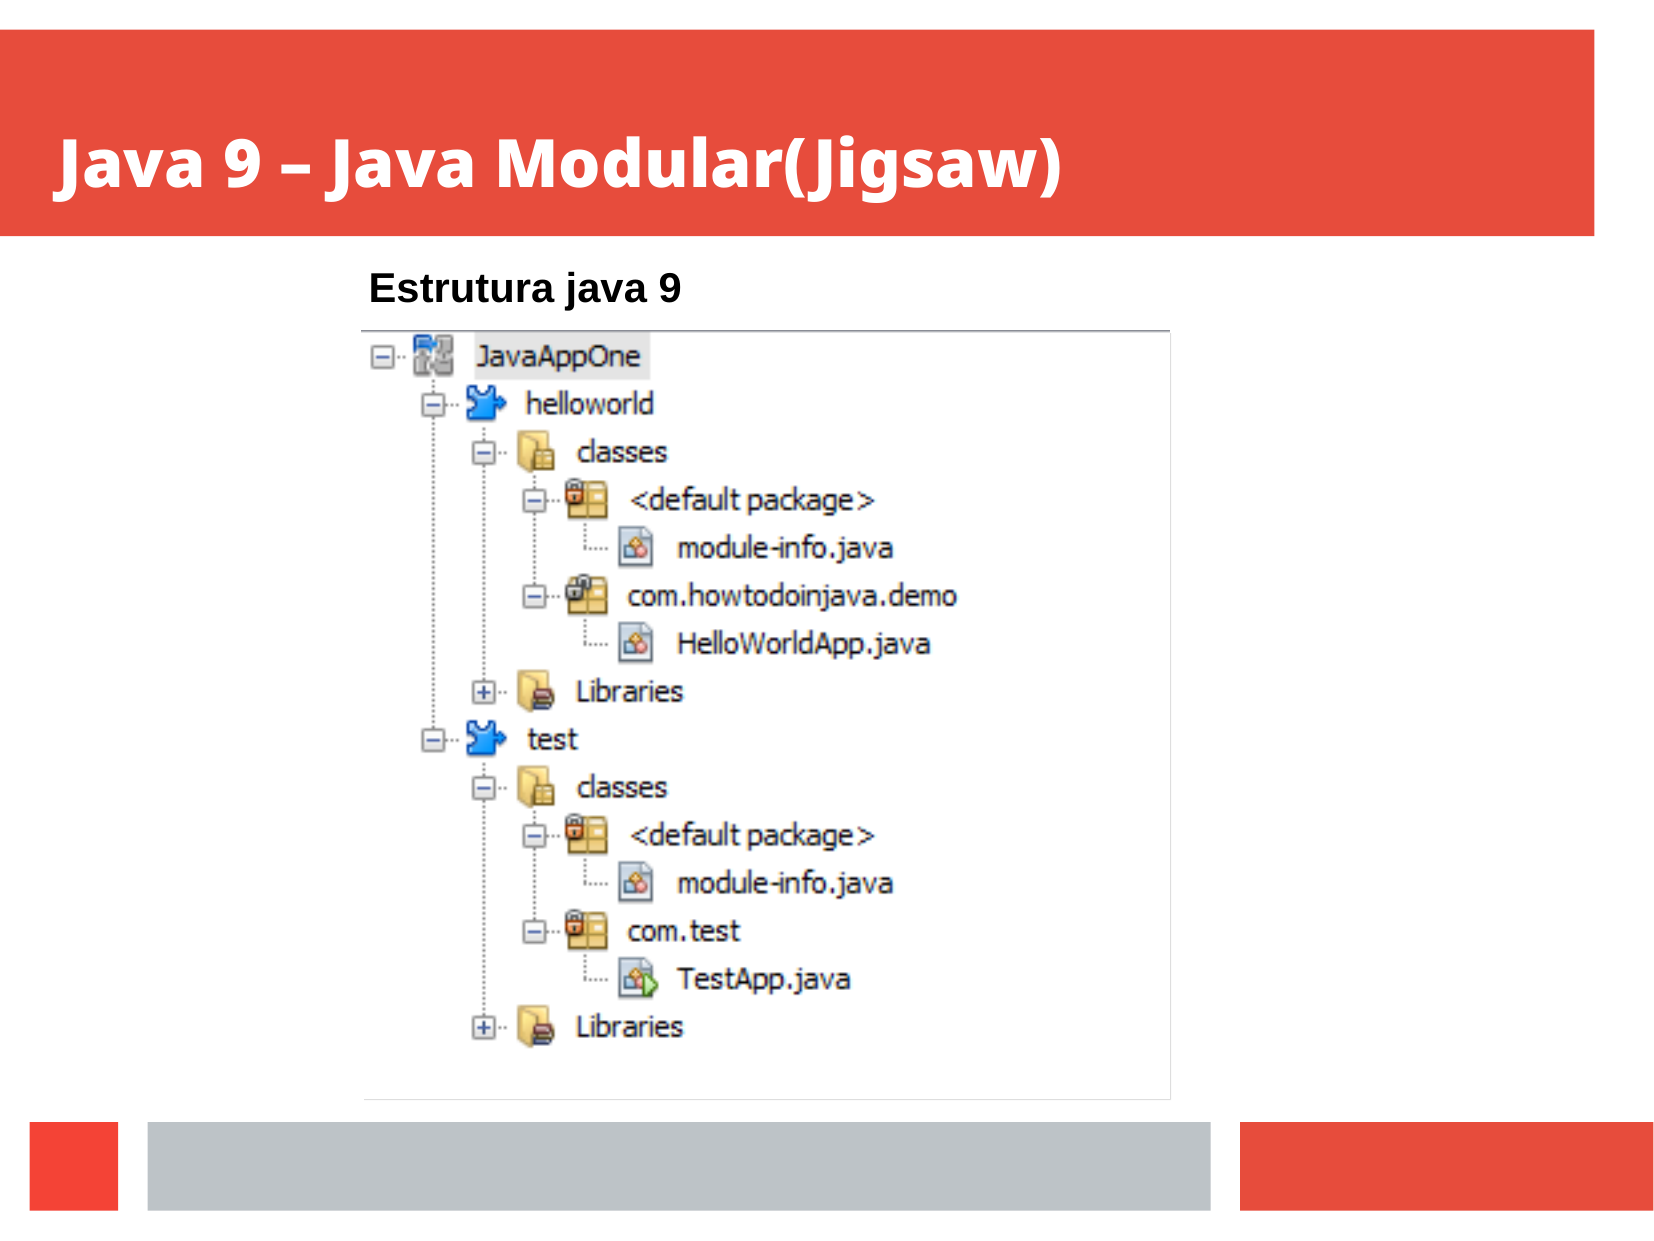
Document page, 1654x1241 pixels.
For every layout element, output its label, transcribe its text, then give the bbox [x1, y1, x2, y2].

text_box Estrutura java 9 [353, 257, 697, 319]
title Java 9 – Java Modular(Jigsaw) [59, 59, 1595, 207]
picture [361, 330, 1170, 1099]
